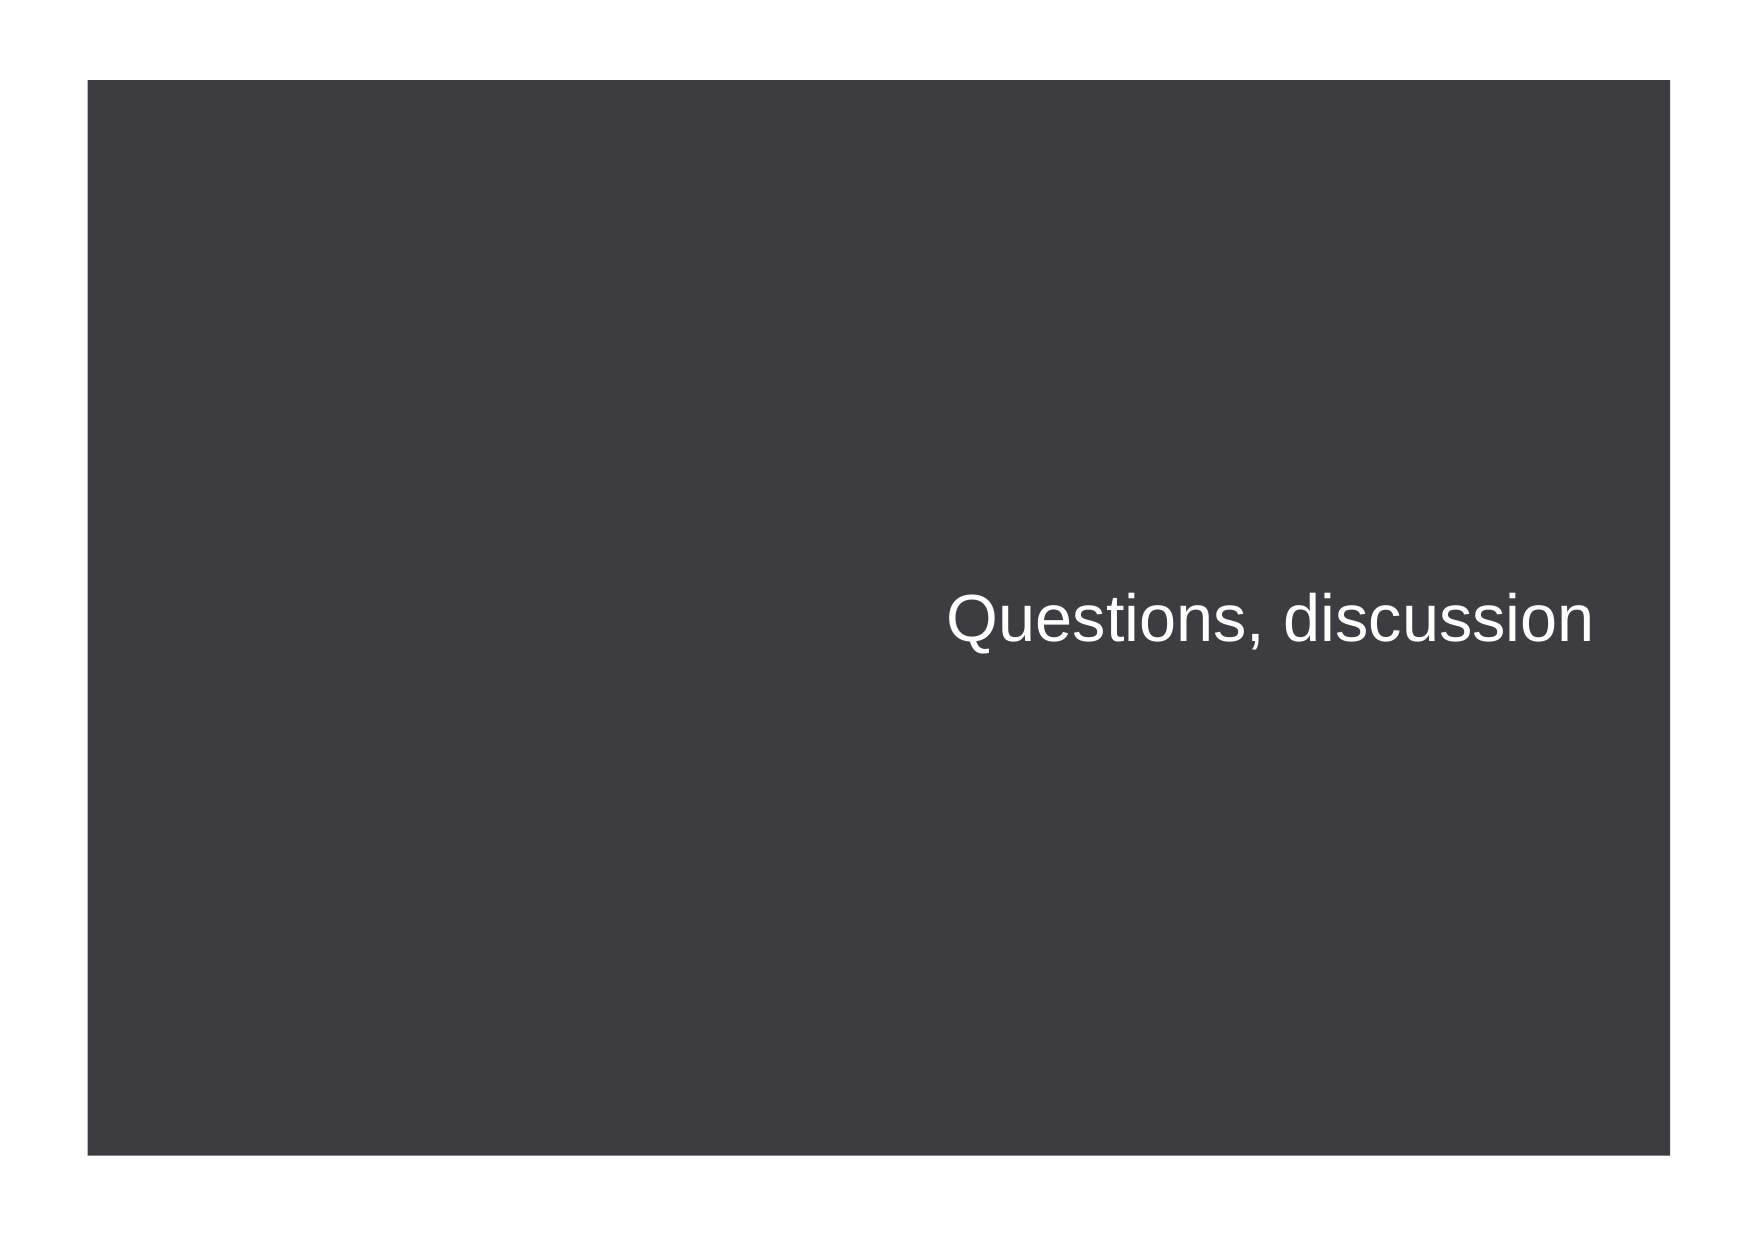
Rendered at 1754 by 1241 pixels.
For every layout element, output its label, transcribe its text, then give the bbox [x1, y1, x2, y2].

title Questions, discussion [136, 518, 1611, 721]
